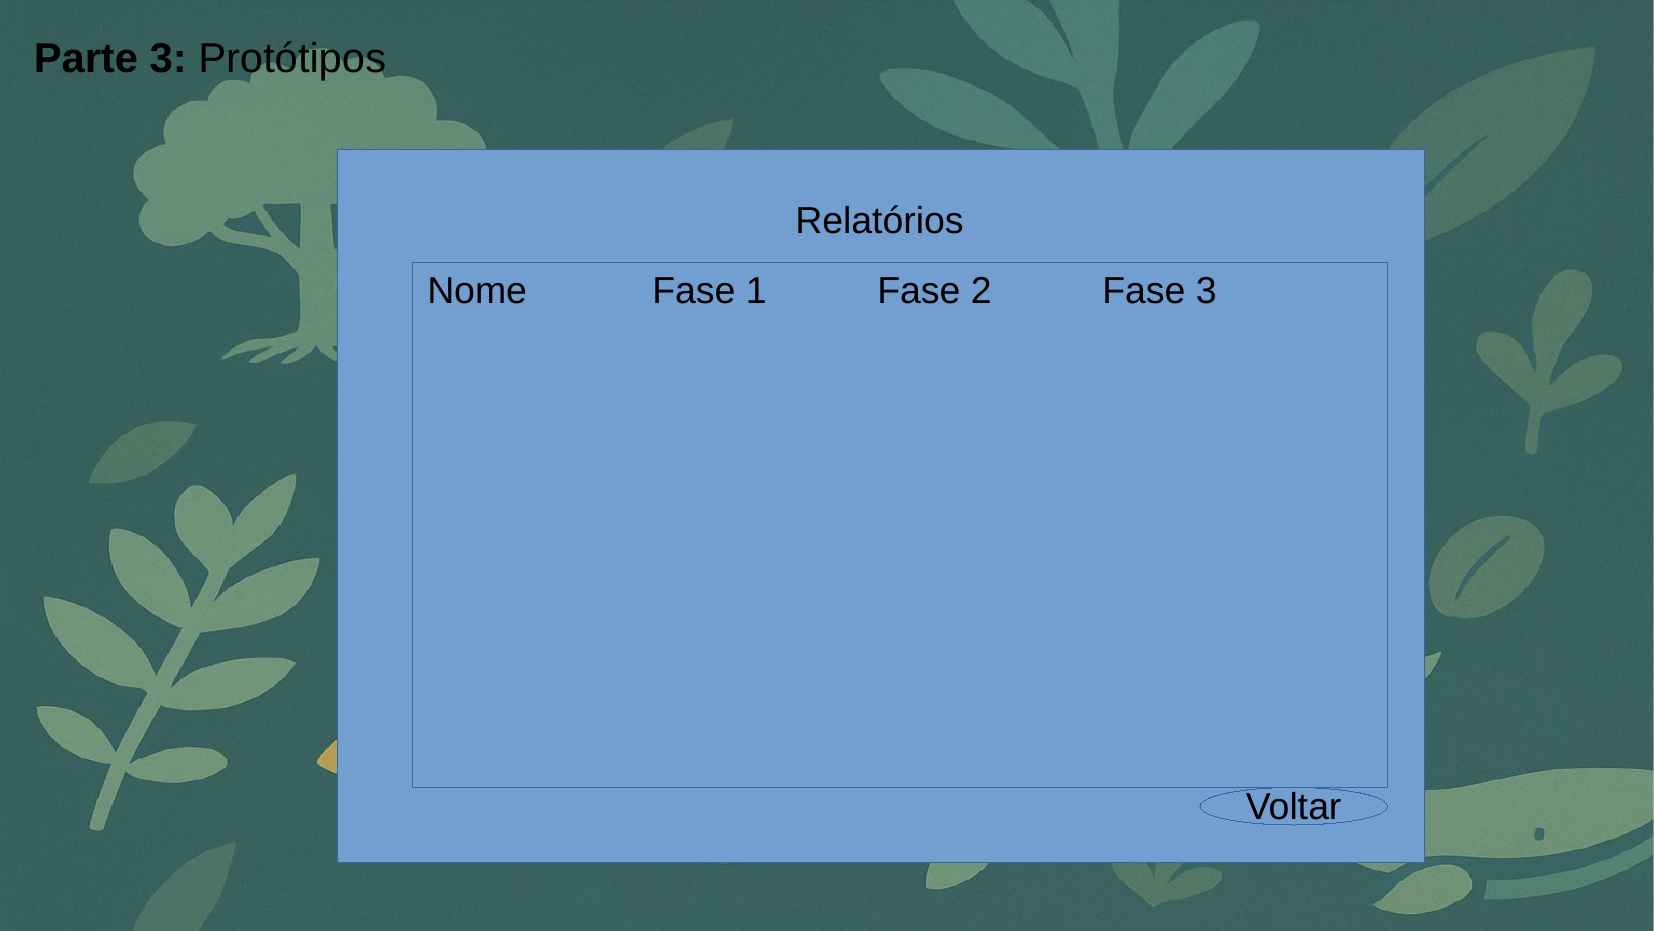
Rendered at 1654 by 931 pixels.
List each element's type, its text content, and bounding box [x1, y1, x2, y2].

picture [0, 0, 1654, 931]
text_box Voltar [1199, 787, 1388, 826]
text_box [337, 149, 1425, 863]
subtitle Parte 3: Protótipos [0, 0, 901, 188]
text_box Nome Fase 1 Fase 2 Fase 3 [412, 262, 1388, 338]
text_box Relatórios [780, 191, 1269, 249]
